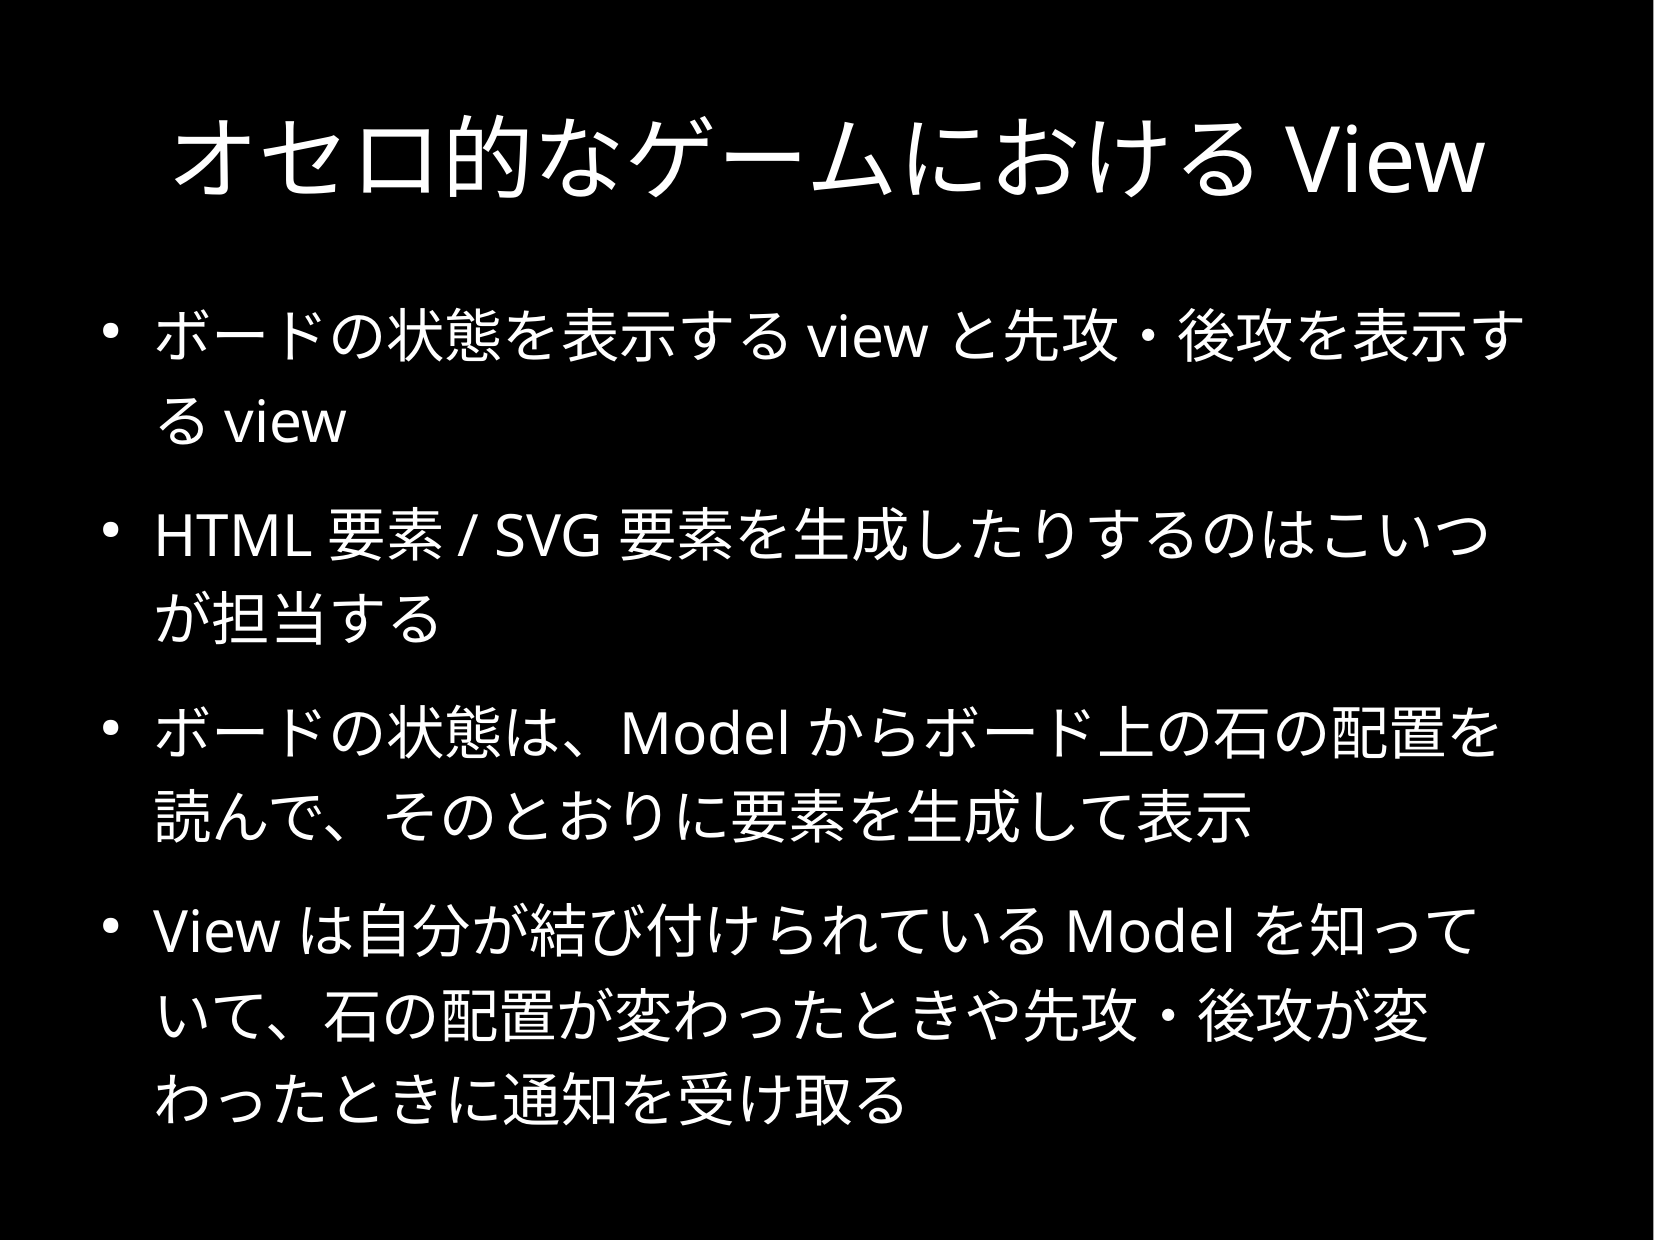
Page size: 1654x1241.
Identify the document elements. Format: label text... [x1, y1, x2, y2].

title オセロ的なゲームにおける View [82, 49, 1571, 257]
list ボードの状態を表示する view と先攻・後攻を表示する view HTML 要素 / SVG 要素を生成したりするのはこいつが担当する ボードの状態は、Model からボード上の石の配置を読んで、そのとおりに要素を生成して表示 View は自分が結び付けられている Model を知っていて、石の配置が変わったときや先攻・後攻が変わったときに通知を受け取る [82, 290, 1538, 1193]
